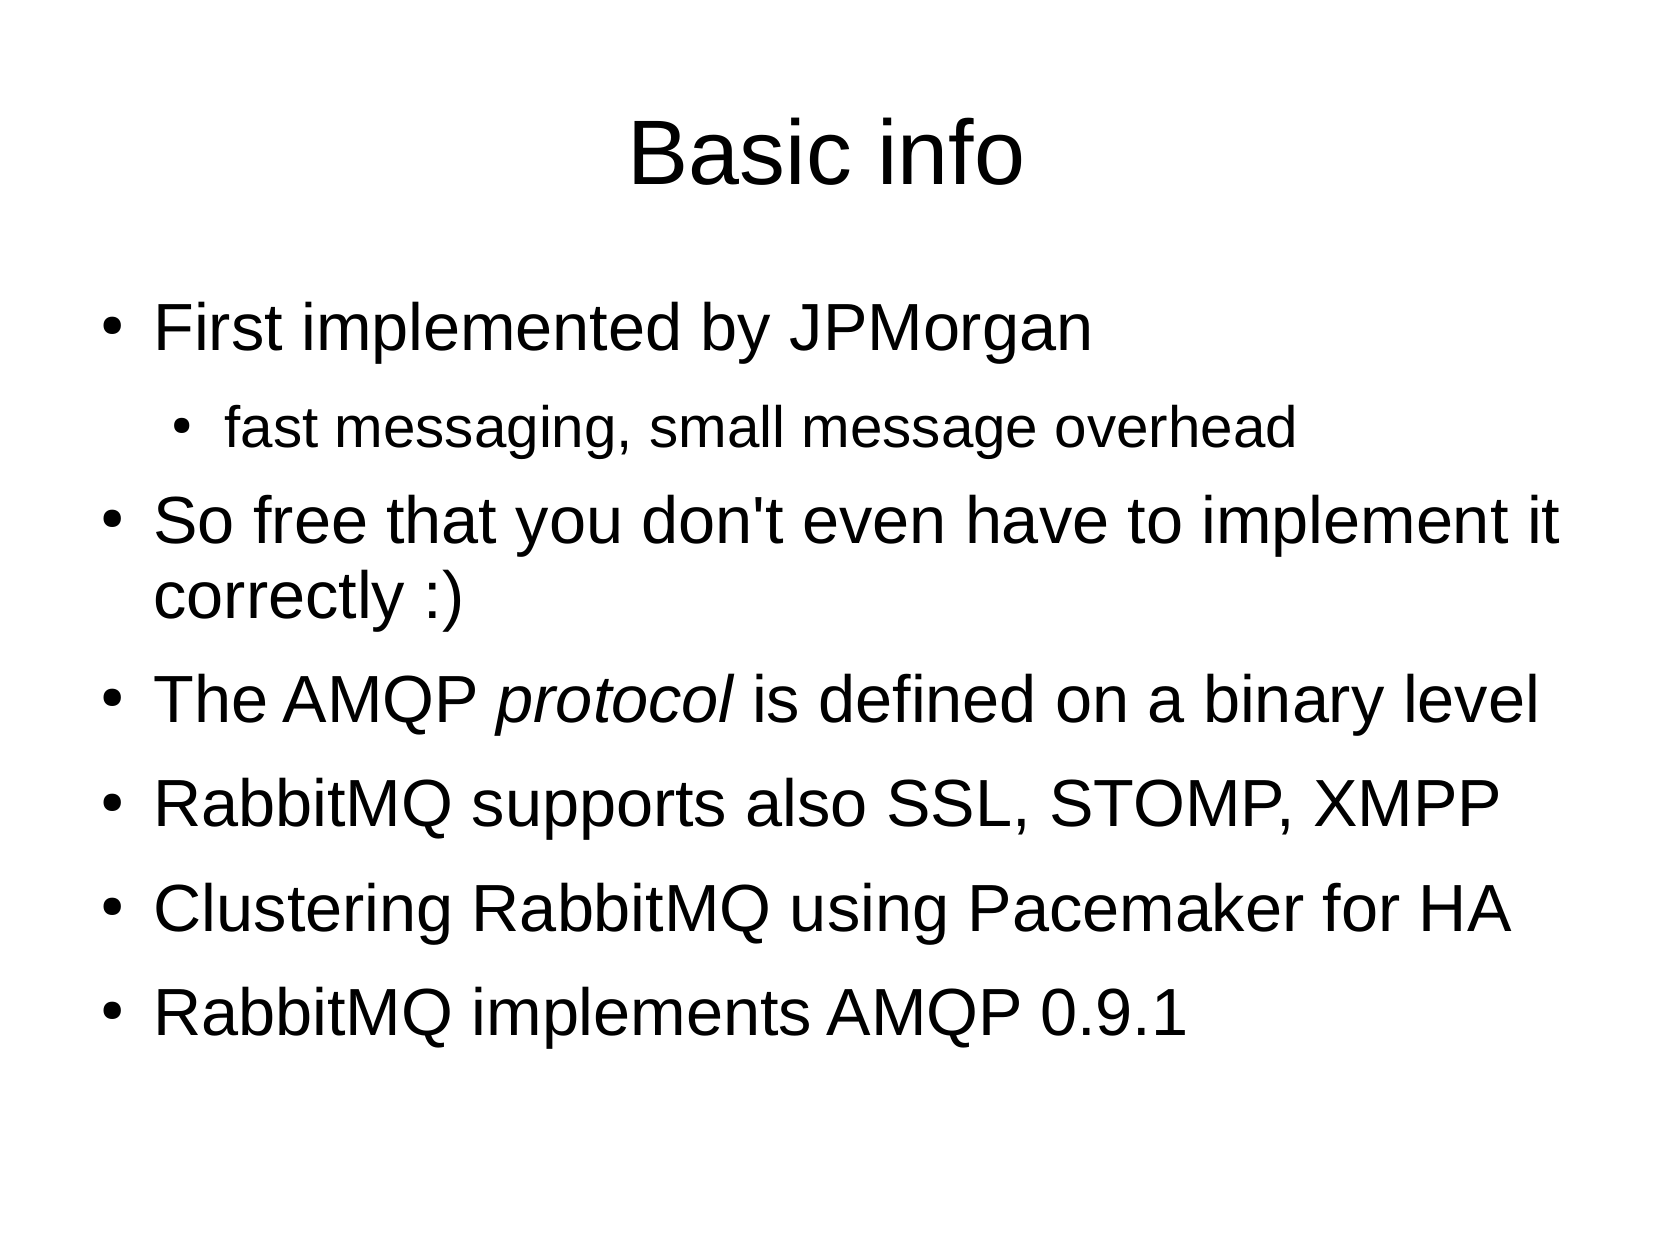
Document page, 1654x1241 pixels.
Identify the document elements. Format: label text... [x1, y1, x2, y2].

title Basic info [82, 49, 1571, 257]
list First implemented by JPMorgan fast messaging, small message overhead So free that you don't even have to implement it correctly :) The AMQP protocol is defined on a binary level RabbitMQ supports also SSL, STOMP, XMPP Clustering RabbitMQ using Pacemaker for HA RabbitMQ implements AMQP 0.9.1 [82, 290, 1571, 1109]
